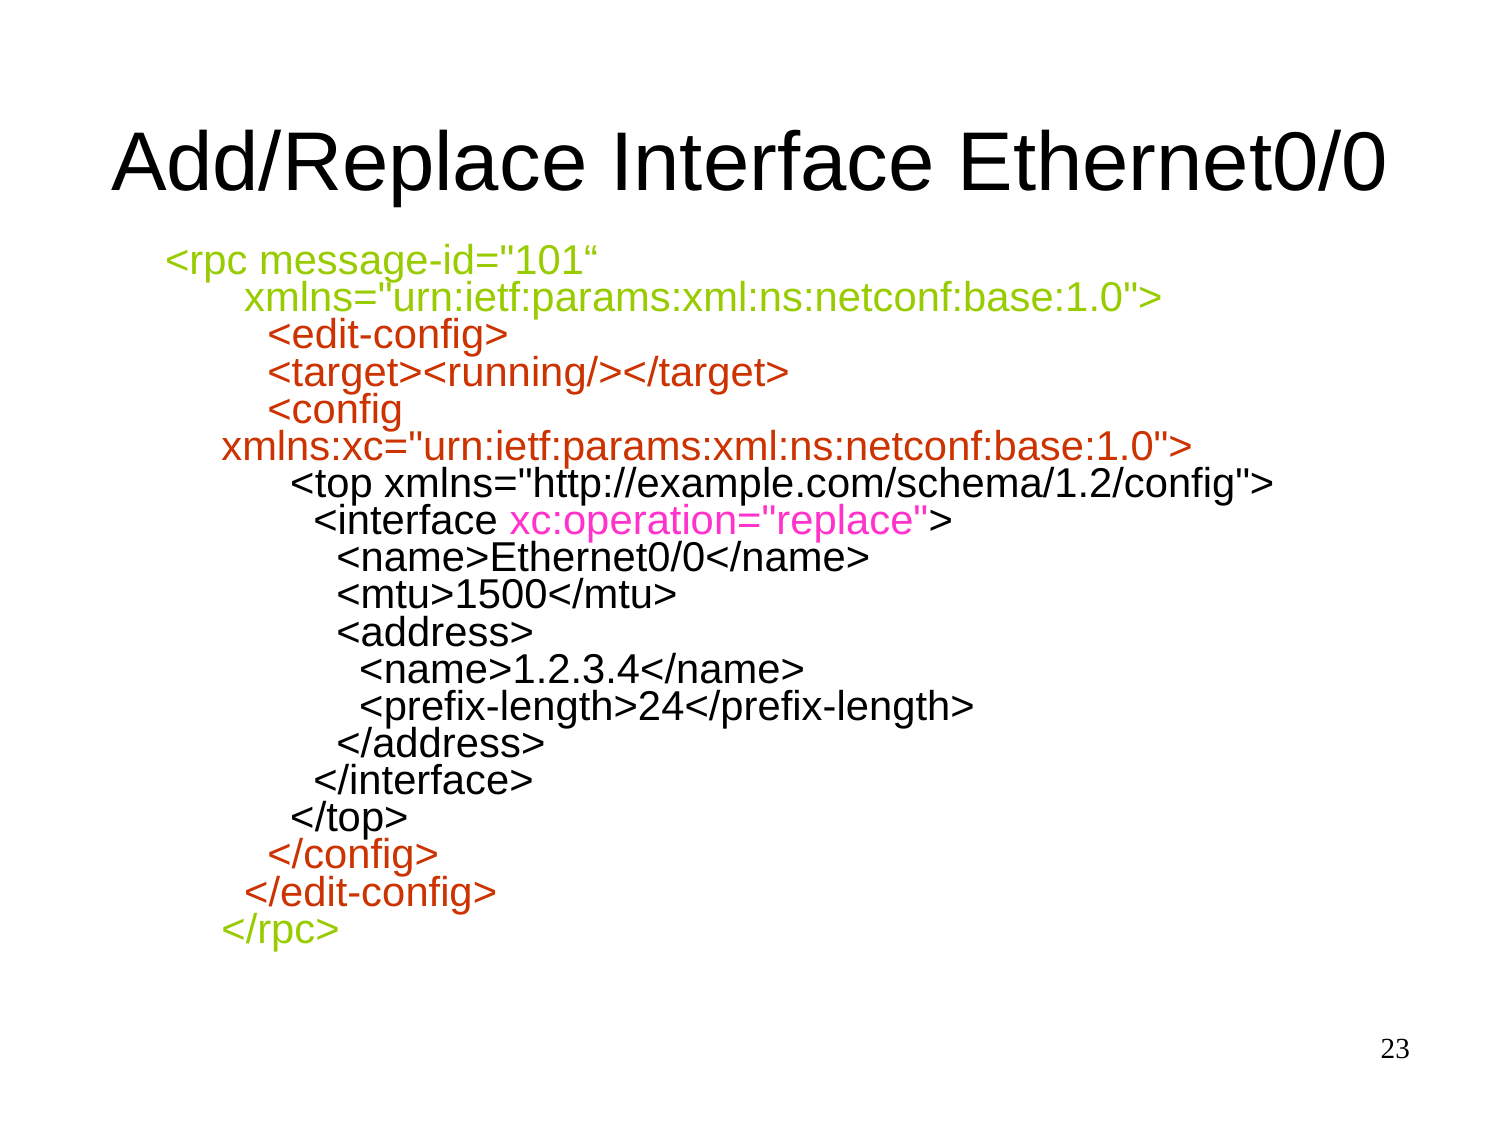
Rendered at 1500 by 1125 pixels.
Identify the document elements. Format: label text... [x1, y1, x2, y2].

list <rpc message-id="101“ xmlns="urn:ietf:params:xml:ns:netconf:base:1.0"> <edit-config> <target><running/></target> <config xmlns:xc="urn:ietf:params:xml:ns:netconf:base:1.0"> <top xmlns="http://example.com/schema/1.2/config"> <interface xc:operation="replace"> <name>Ethernet0/0</name> <mtu>1500</mtu> <address> <name>1.2.3.4</name> <prefix-length>24</prefix-length> </address> </interface> </top> </config> </edit-config> </rpc> [149, 237, 1400, 998]
title Add/Replace Interface Ethernet0/0 [75, 61, 1426, 216]
